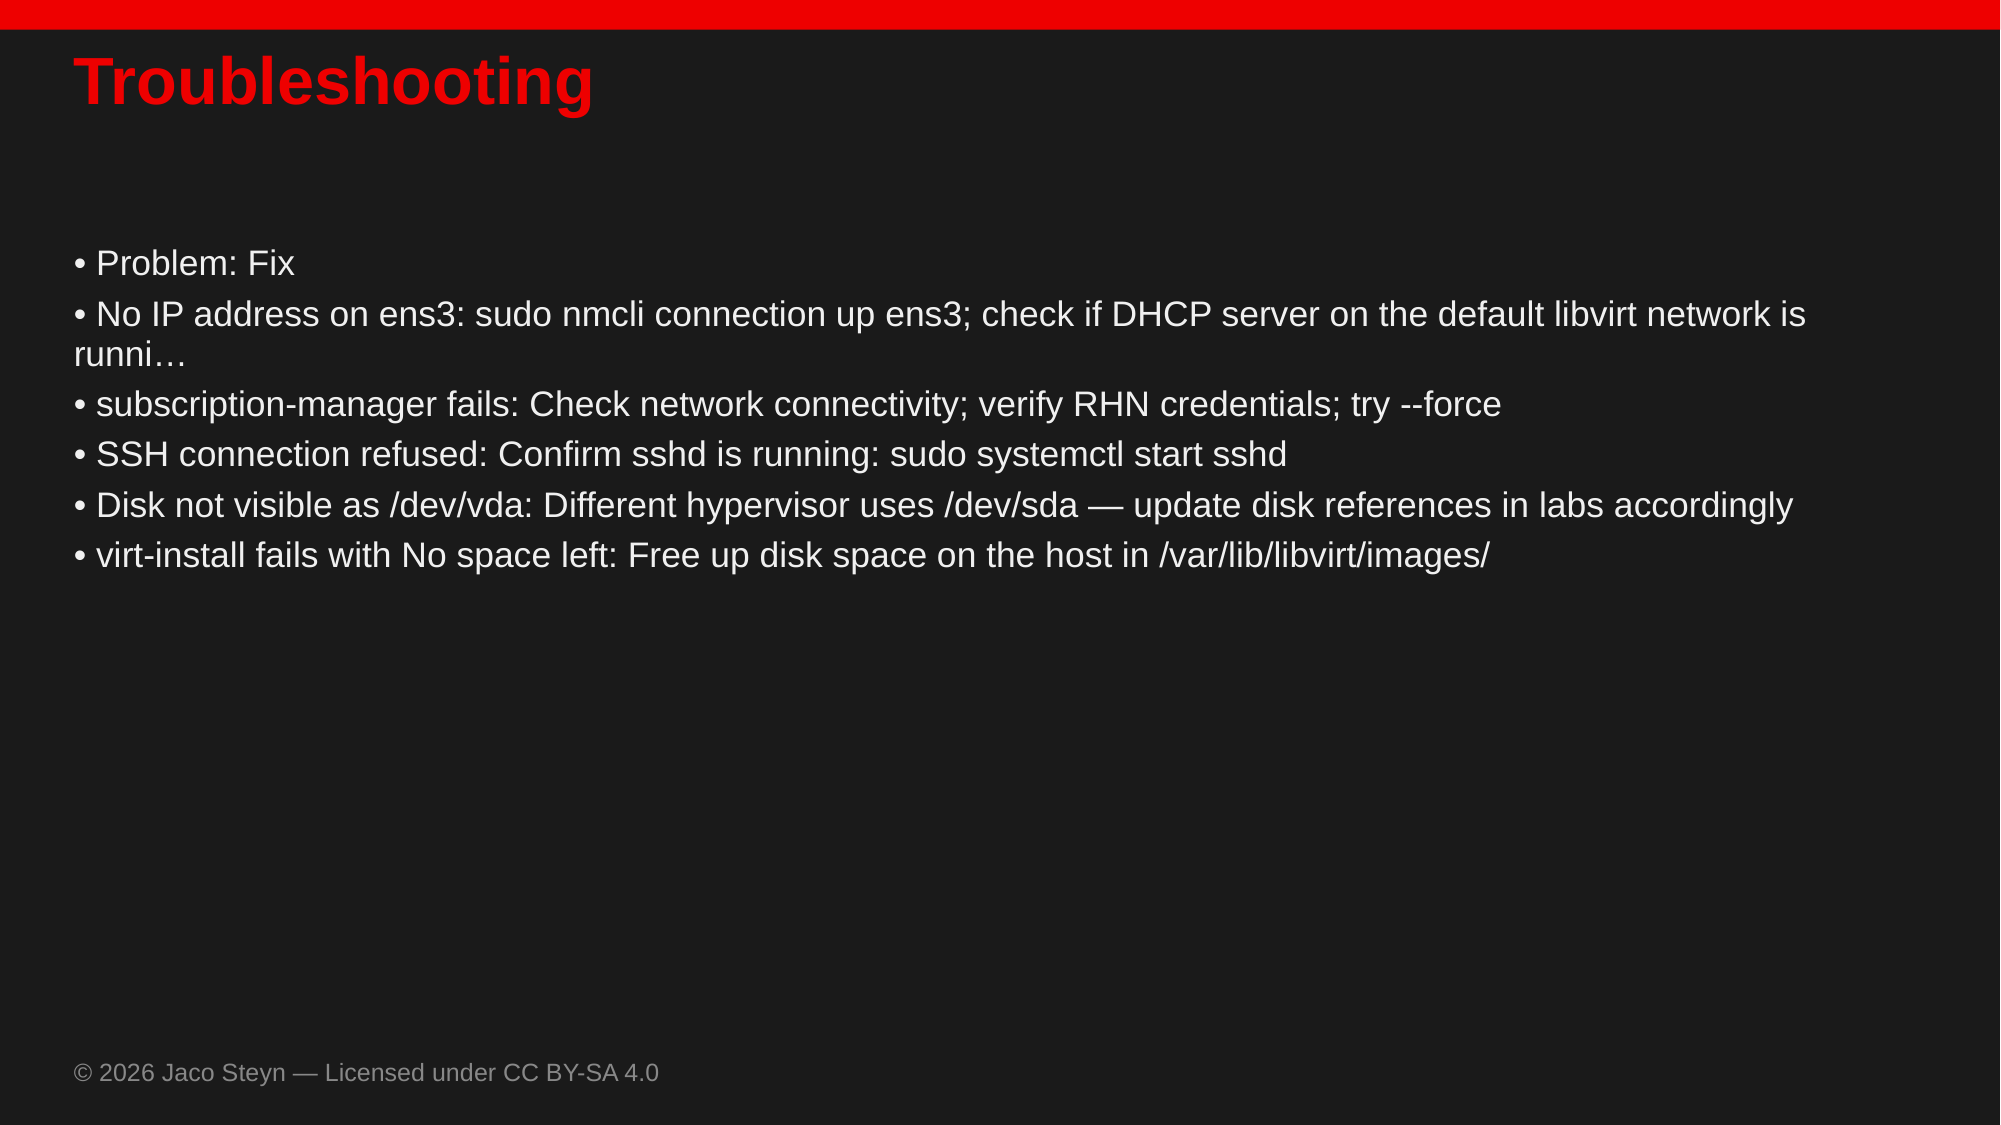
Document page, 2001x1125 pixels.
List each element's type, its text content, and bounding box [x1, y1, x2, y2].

text_box Troubleshooting [59, 36, 1942, 208]
text_box • Problem: Fix • No IP address on ens3: sudo nmcli connection up ens3; check if DHCP server on the default libvirt network is runni… • subscription-manager fails: Check network connectivity; verify RHN credentials; try --force • SSH connection refused: Confirm sshd is running: sudo systemctl start sshd • Disk not visible as /dev/vda: Different hypervisor uses /dev/sda — update disk references in labs accordingly • virt-install fails with No space left: Free up disk space on the host in /var/lib/libvirt/images/ [59, 236, 1942, 1037]
text_box © 2026 Jaco Steyn — Licensed under CC BY-SA 4.0 [59, 1051, 1942, 1093]
text_box [0, 0, 2001, 30]
